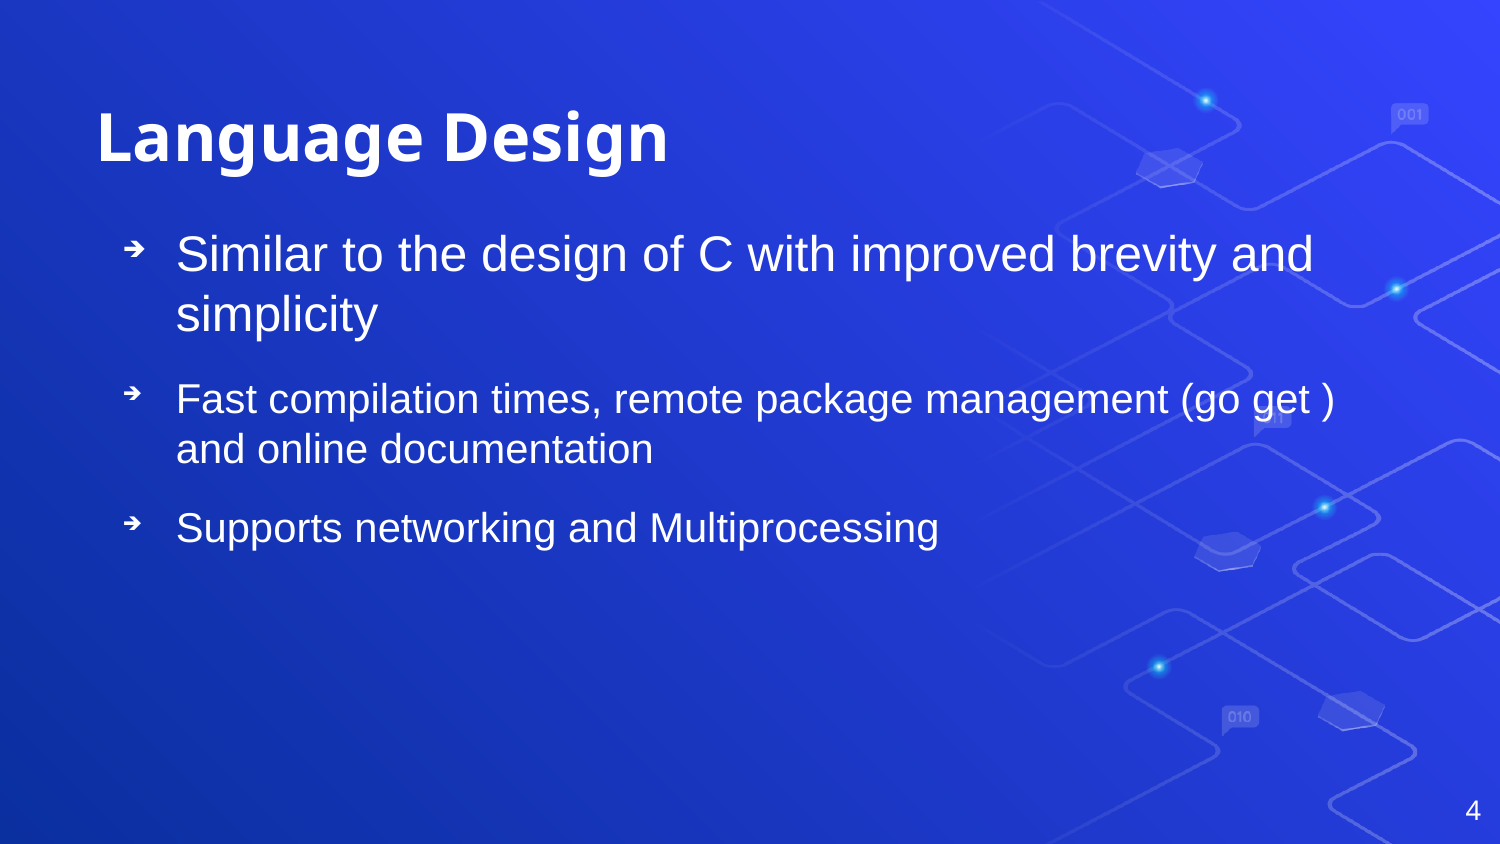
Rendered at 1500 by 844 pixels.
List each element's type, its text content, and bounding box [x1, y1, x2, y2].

list Similar to the design of C with improved brevity and simplicity Fast compilation times, remote package management (go get ) and online documentation Supports networking and Multiprocessing [105, 221, 1411, 740]
picture [0, 0, 1500, 844]
slide_number <number> [1391, 779, 1482, 844]
title Language Design [95, 33, 1082, 175]
